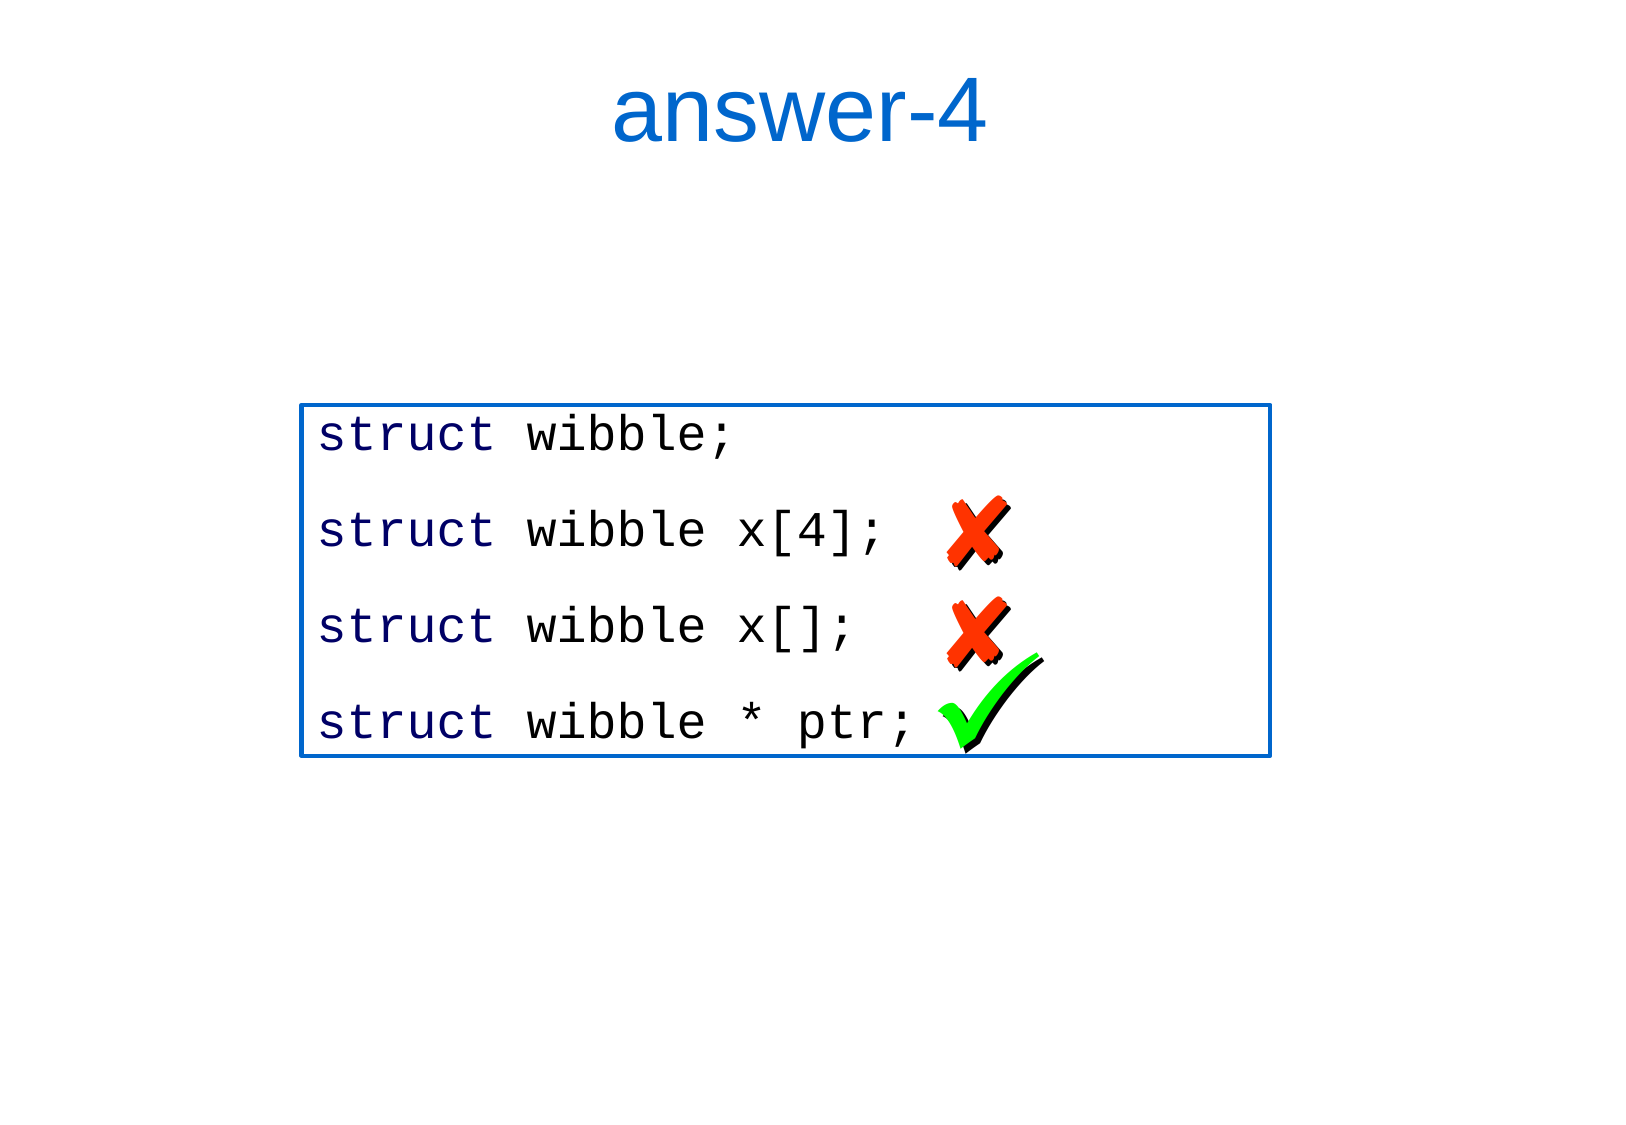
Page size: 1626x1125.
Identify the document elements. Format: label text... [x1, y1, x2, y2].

text_box  [961, 709, 976, 721]
text_box  [920, 544, 1063, 709]
title answer-4 [135, 36, 1465, 174]
text_box  [920, 442, 1063, 544]
text_box  [911, 611, 1101, 806]
text_box struct wibble; struct wibble x[4]; struct wibble x[]; struct wibble * ptr; [301, 404, 1271, 756]
